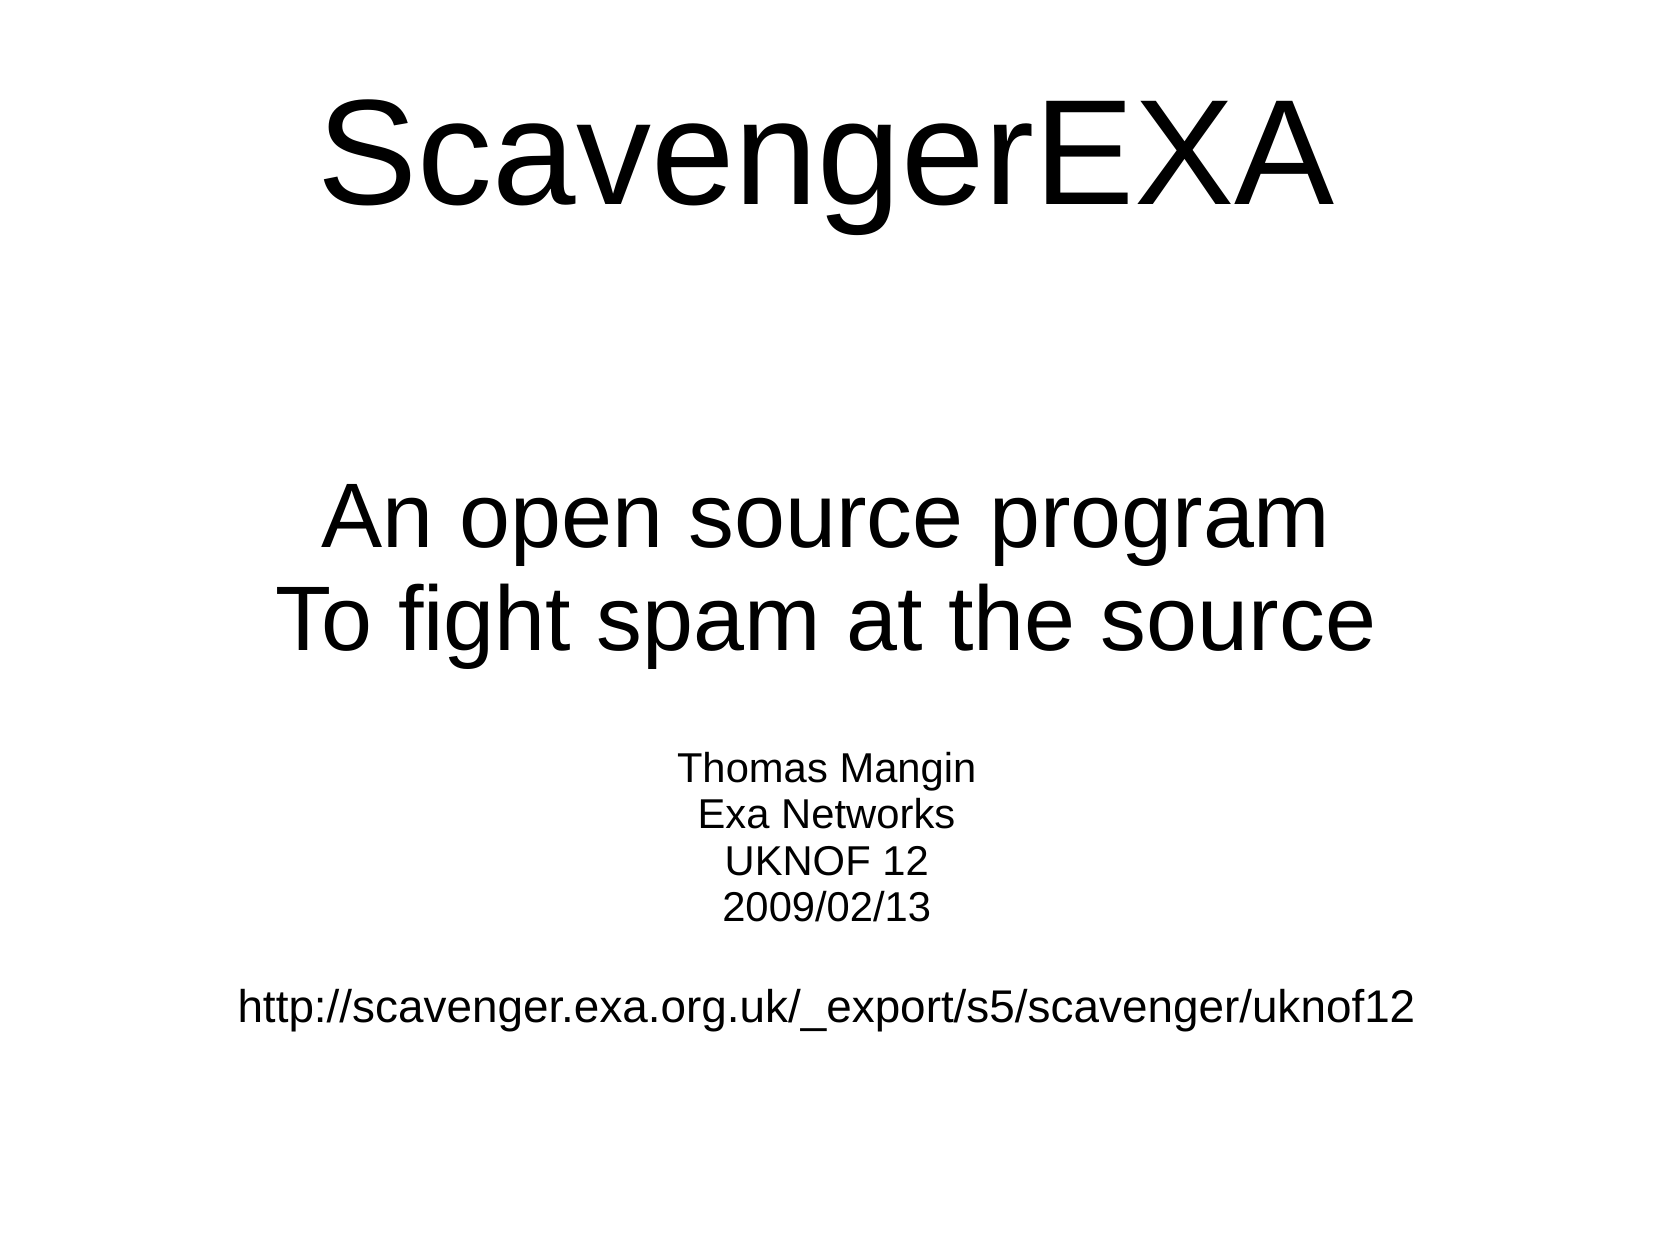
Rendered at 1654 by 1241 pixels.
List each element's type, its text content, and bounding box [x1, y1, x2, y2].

subtitle An open source program To fight spam at the source Thomas Mangin Exa Networks UKNOF 12 2009/02/13 http://scavenger.exa.org.uk/_export/s5/scavenger/uknof12 [82, 297, 1571, 1102]
title ScavengerEXA [82, 56, 1571, 250]
